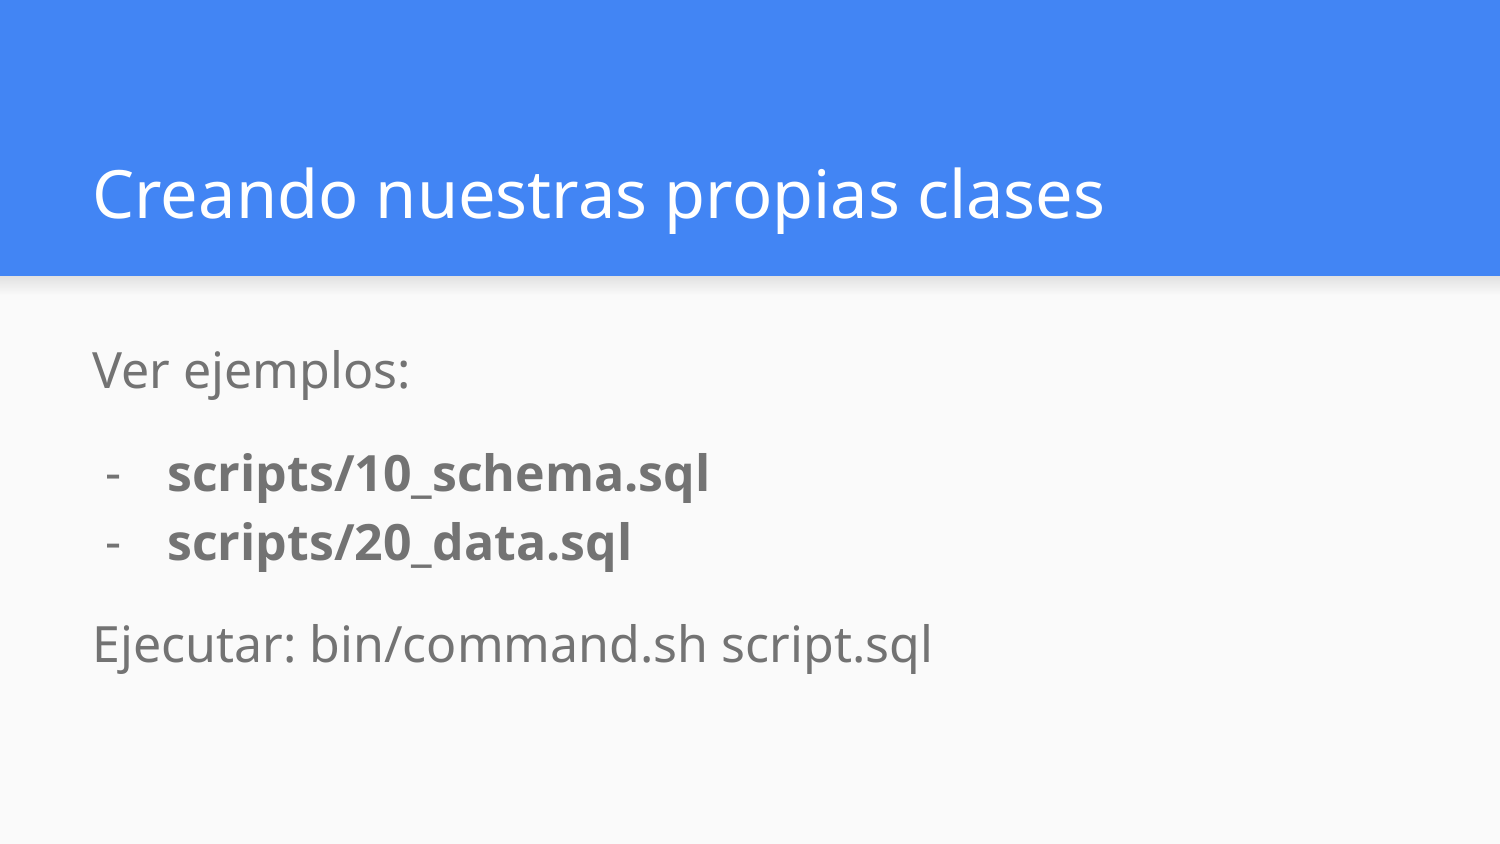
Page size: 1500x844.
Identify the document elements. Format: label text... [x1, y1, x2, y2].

title Creando nuestras propias clases [77, 121, 1427, 248]
list Ver ejemplos: scripts/10_schema.sql scripts/20_data.sql Ejecutar: bin/command.sh script.sql [77, 314, 1427, 760]
